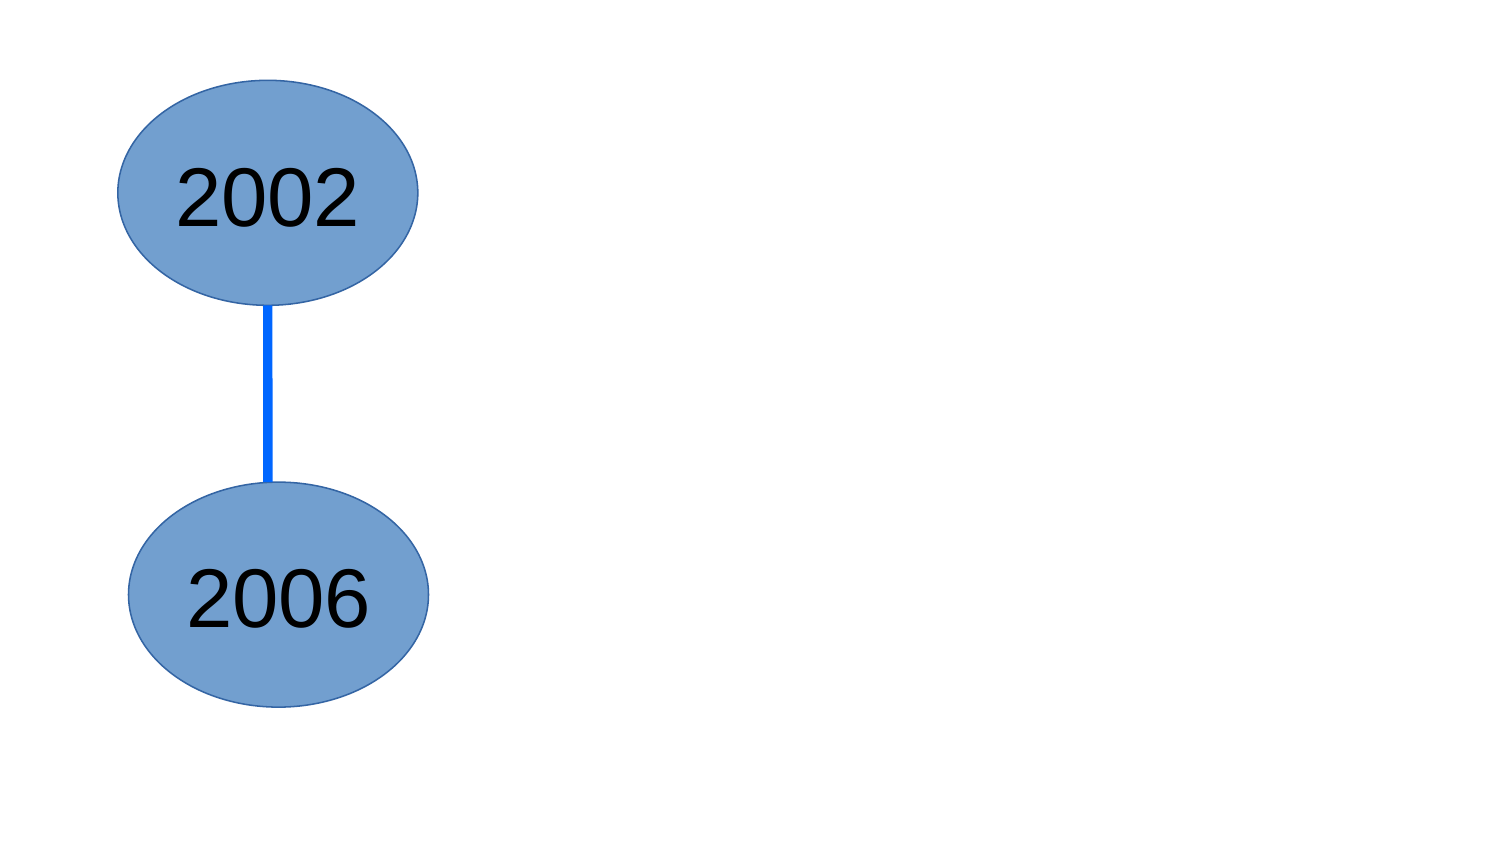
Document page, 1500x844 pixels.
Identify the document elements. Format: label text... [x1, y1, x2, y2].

text_box 2006 [128, 482, 429, 708]
text_box 2002 [117, 80, 418, 306]
